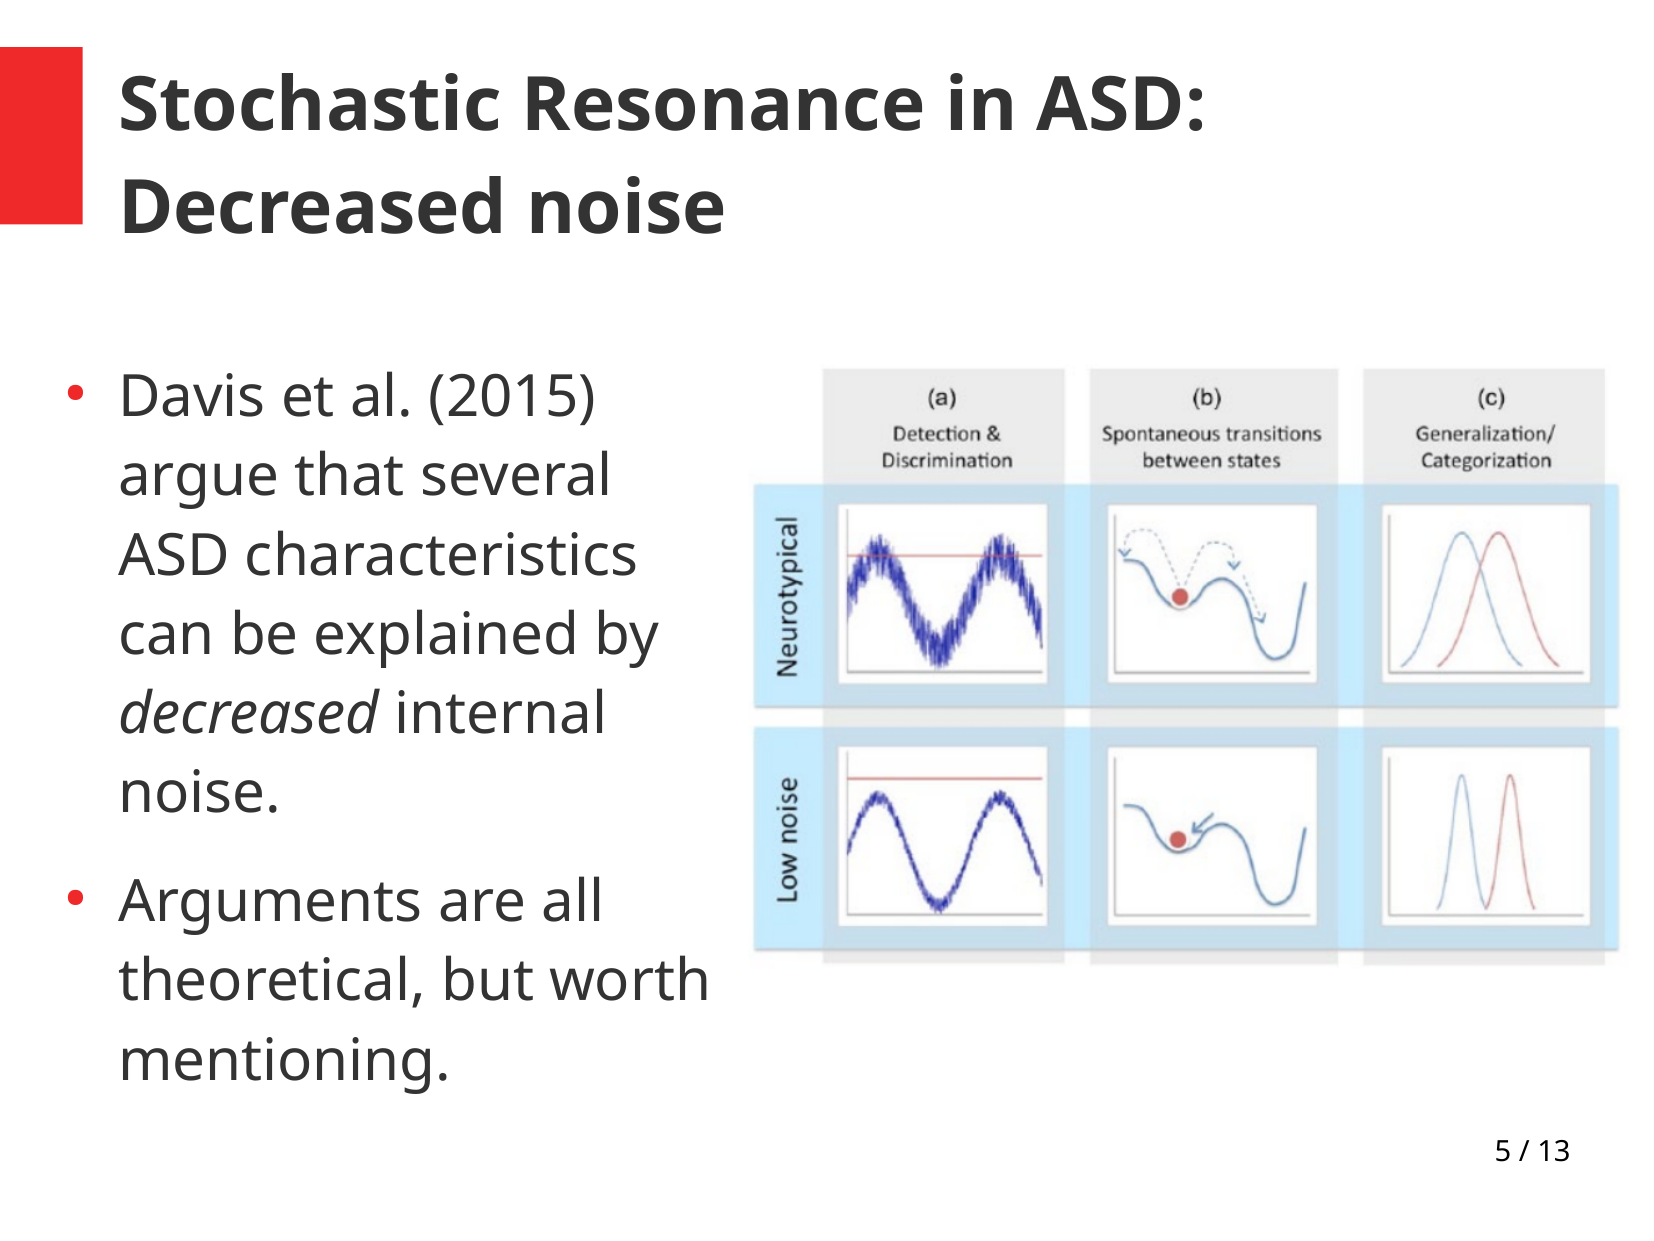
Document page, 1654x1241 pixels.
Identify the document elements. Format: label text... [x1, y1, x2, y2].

list Davis et al. (2015) argue that several ASD characteristics can be explained by decreased internal noise. Arguments are all theoretical, but worth mentioning. [47, 354, 739, 1074]
picture [725, 342, 1654, 991]
title Stochastic Resonance in ASD: Decreased noise [118, 49, 1571, 257]
